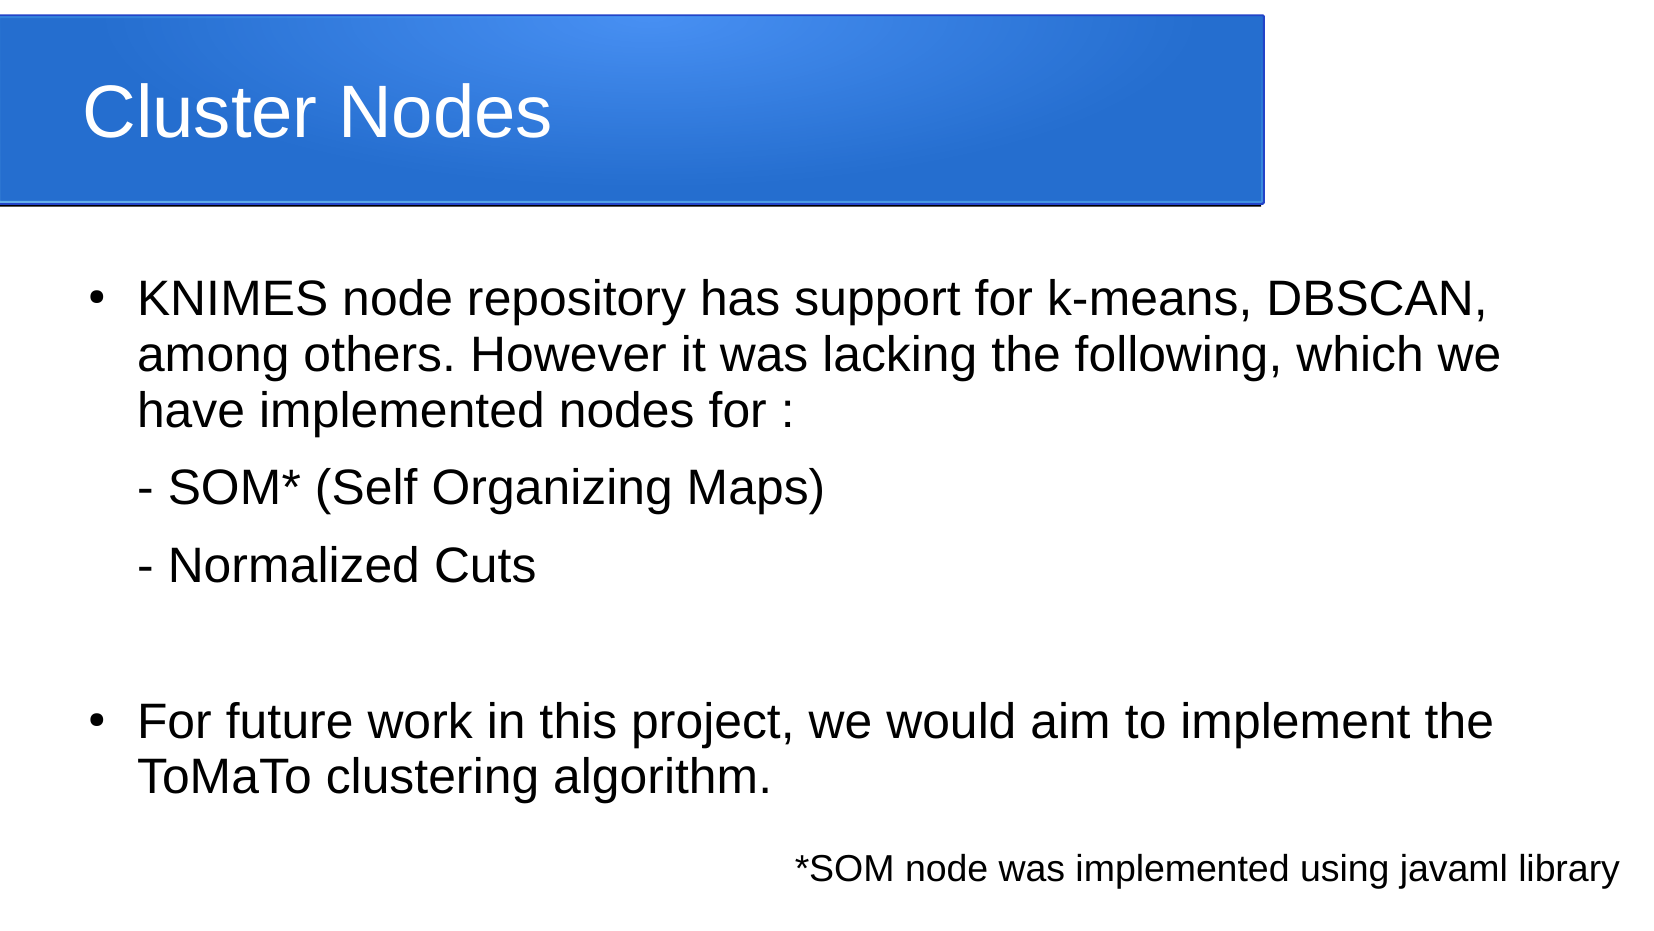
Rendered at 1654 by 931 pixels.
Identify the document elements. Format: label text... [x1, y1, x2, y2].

list KNIMES node repository has support for k-means, DBSCAN, among others. However it was lacking the following, which we have implemented nodes for : - SOM* (Self Organizing Maps) - Normalized Cuts For future work in this project, we would aim to implement the ToMaTo clustering algorithm. [71, 270, 1561, 811]
text_box *SOM node was implemented using javaml library [780, 840, 1654, 916]
title Cluster Nodes [82, 35, 1235, 189]
